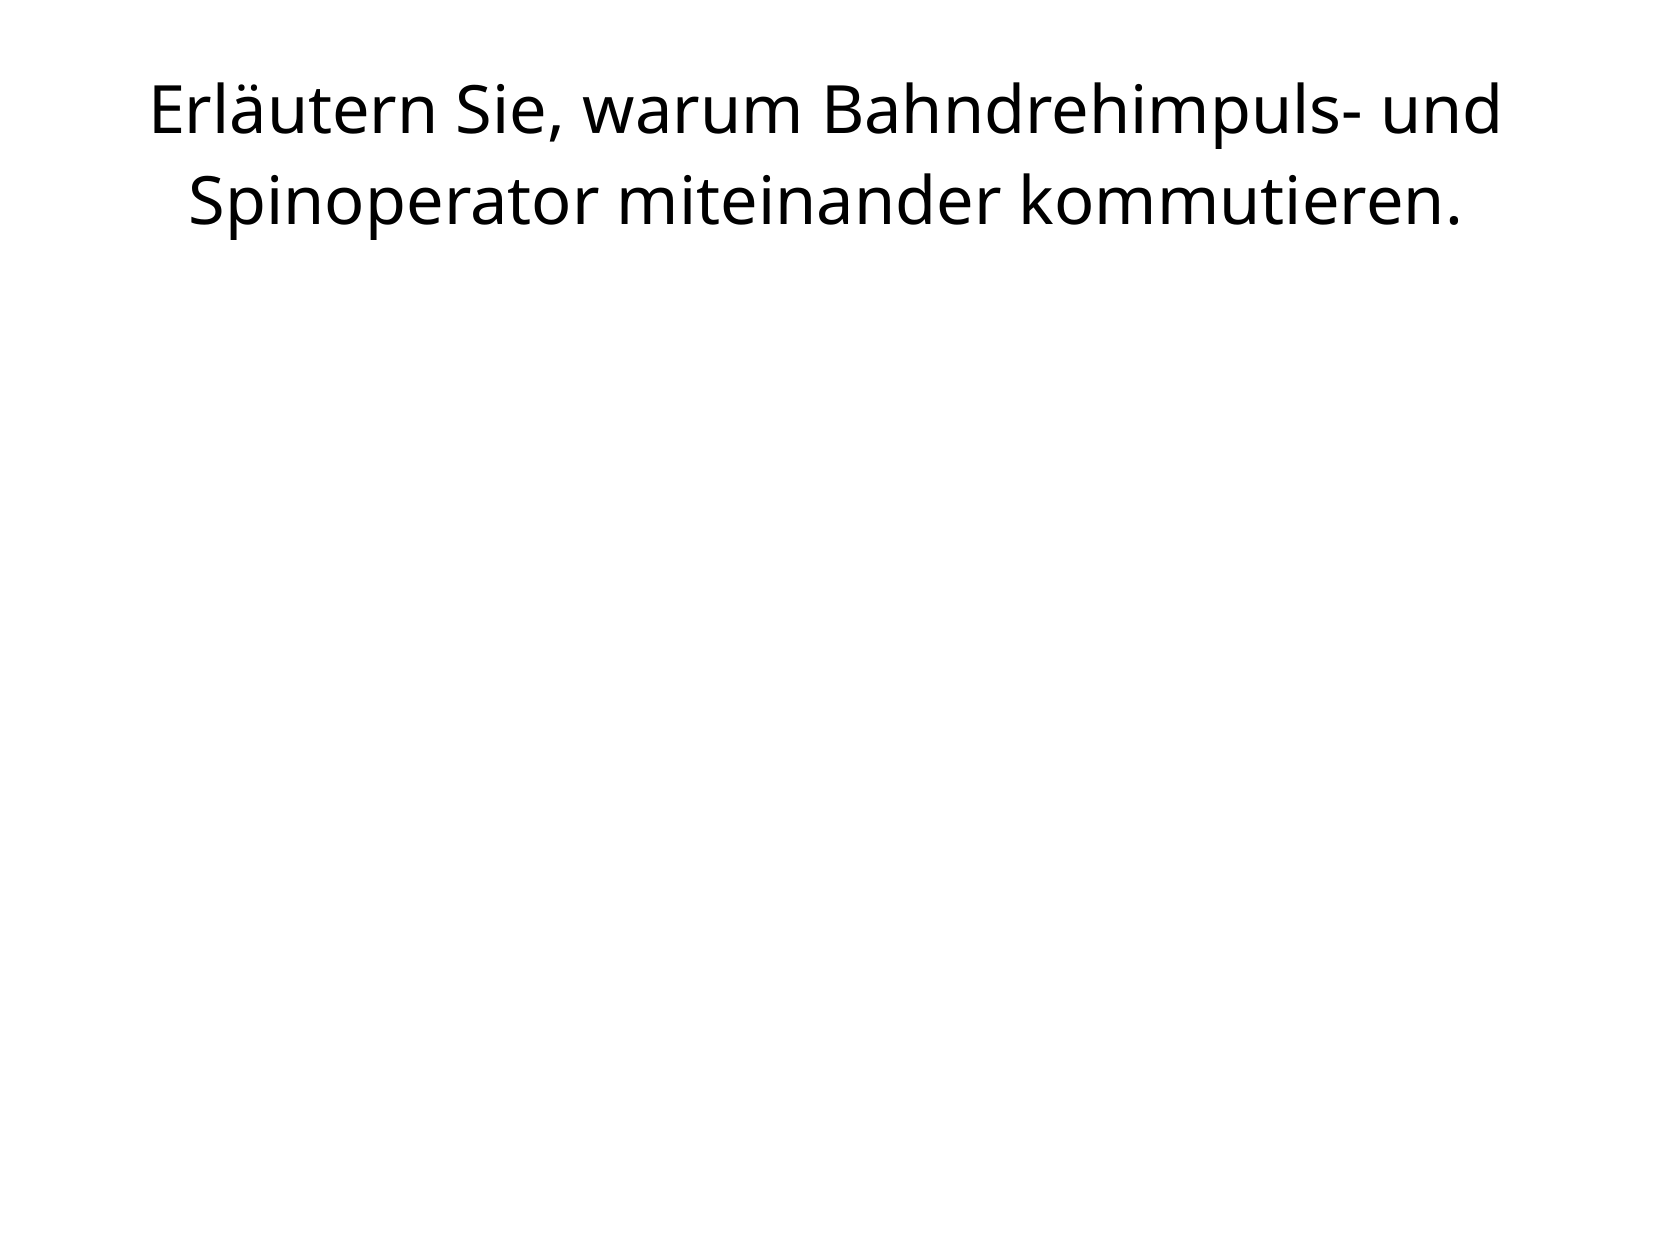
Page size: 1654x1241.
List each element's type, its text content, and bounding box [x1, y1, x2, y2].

title Erläutern Sie, warum Bahndrehimpuls- und Spinoperator miteinander kommutieren. [82, 49, 1571, 257]
